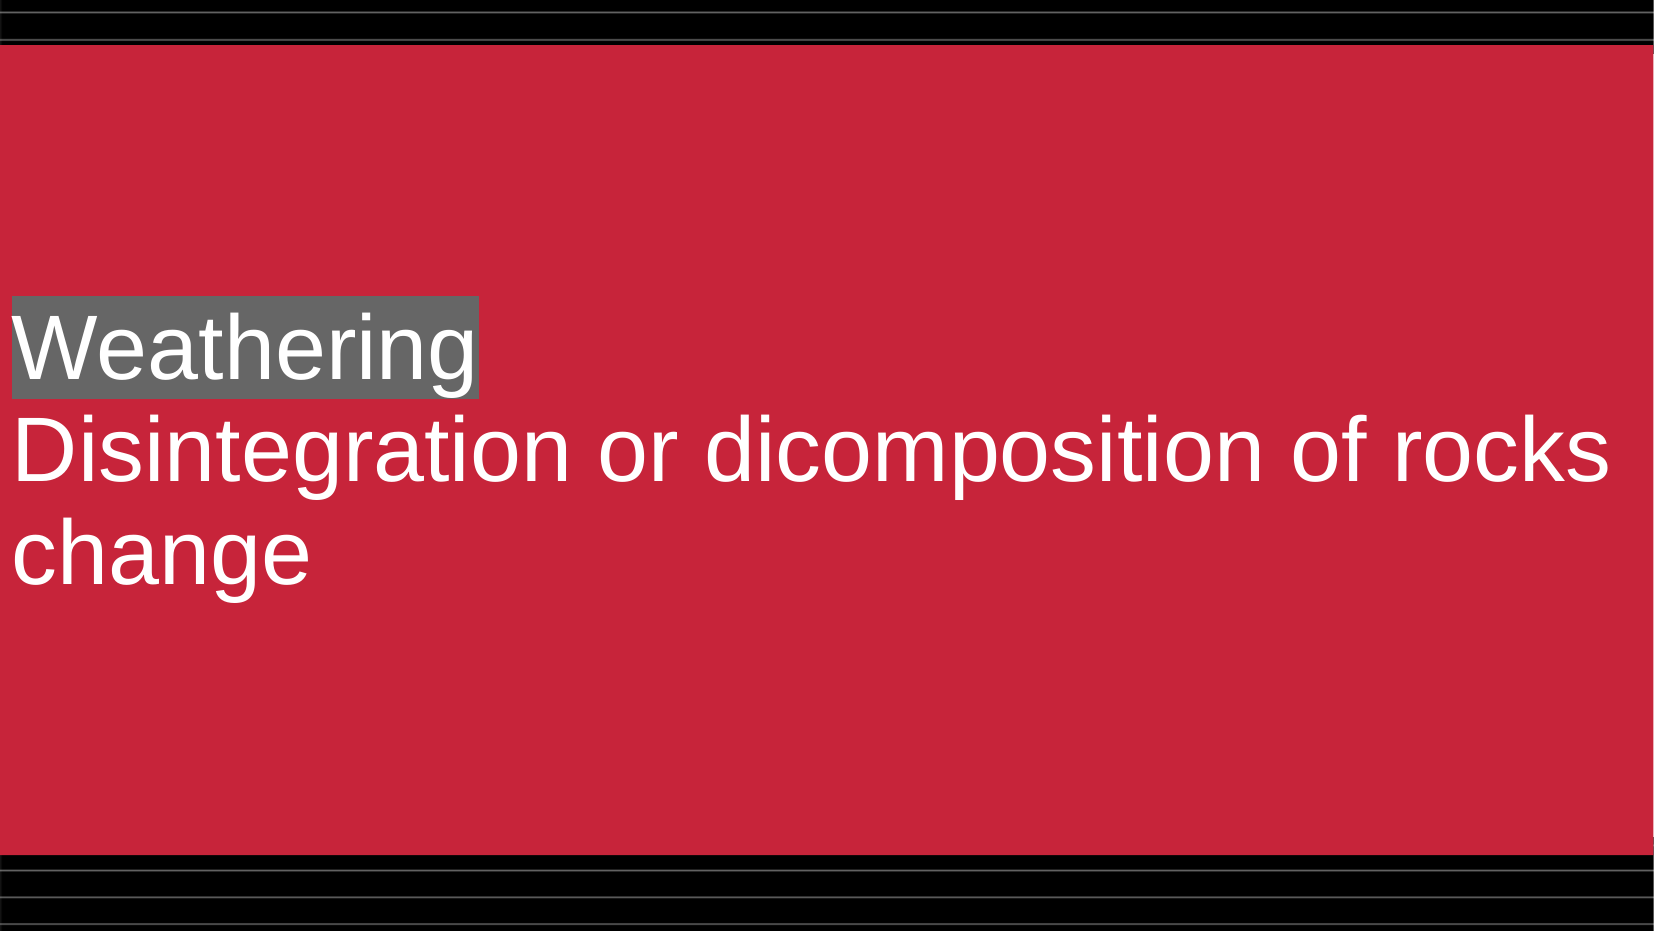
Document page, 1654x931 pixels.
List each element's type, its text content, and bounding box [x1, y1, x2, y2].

picture [0, 0, 1654, 45]
title Weathering Disintegration or dicomposition of rocks change [0, 45, 1654, 856]
picture [0, 856, 1654, 931]
